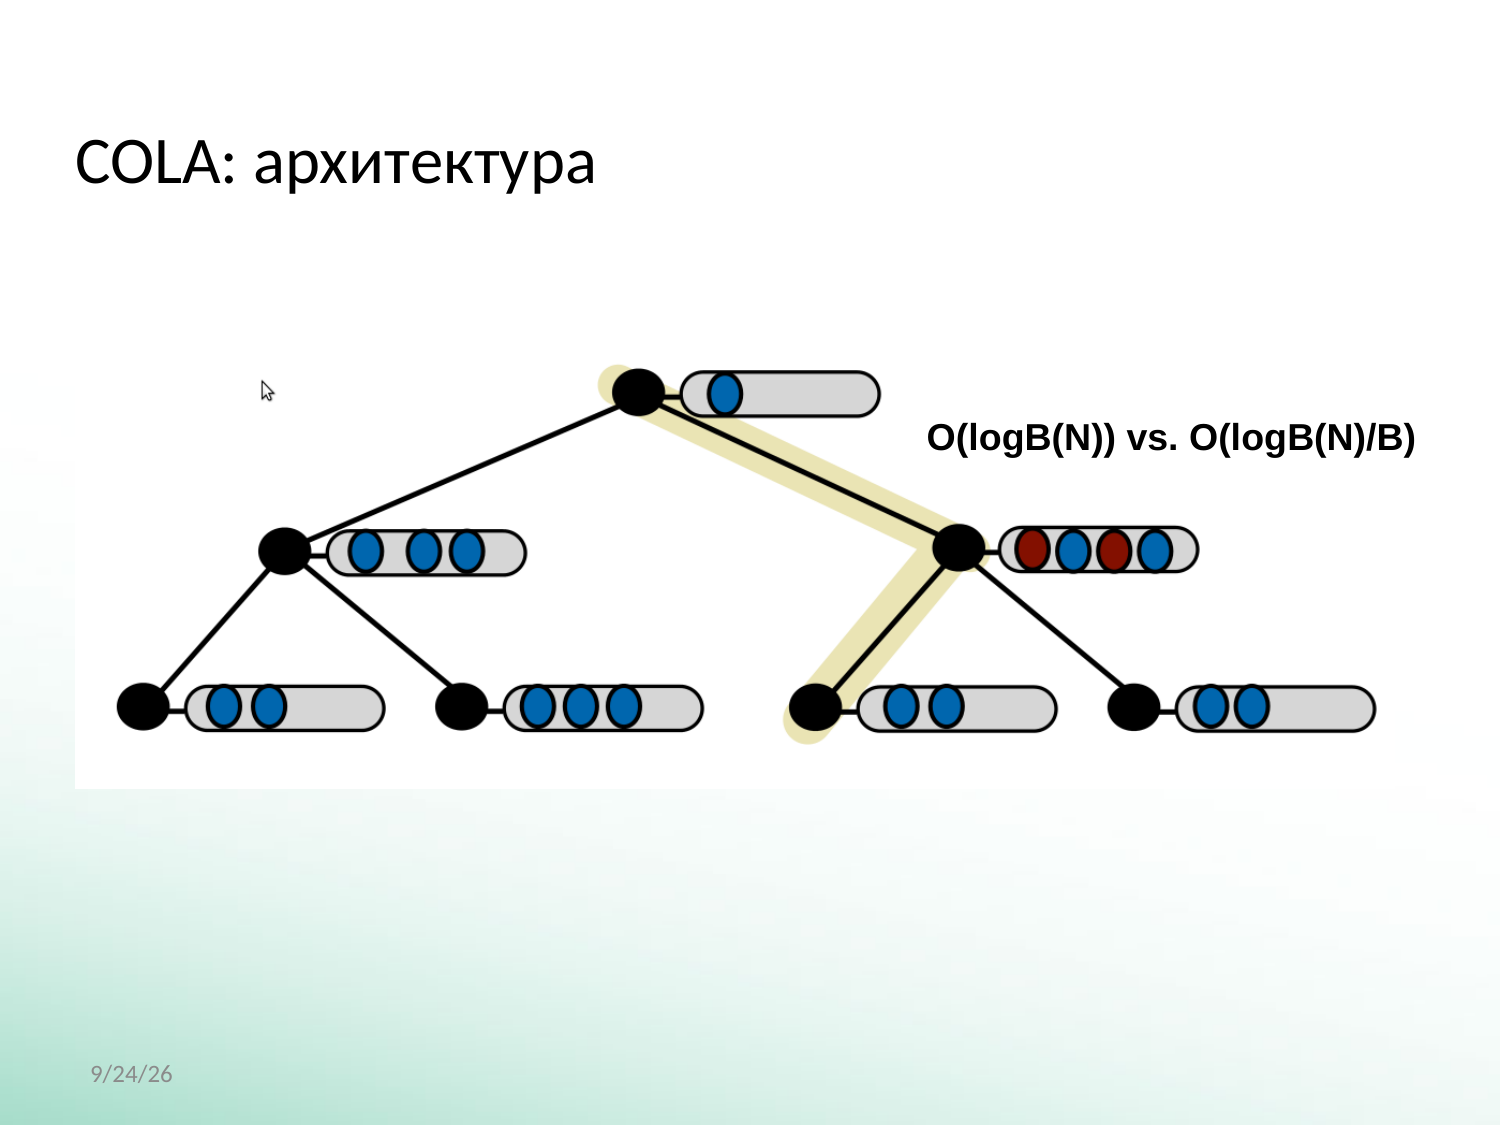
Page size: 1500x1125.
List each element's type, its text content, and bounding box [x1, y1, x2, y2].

text_box O(logB(N)) vs. O(logB(N)/B) [911, 409, 1432, 466]
picture [0, 0, 1500, 1125]
title COLA: архитектура [75, 96, 1426, 238]
